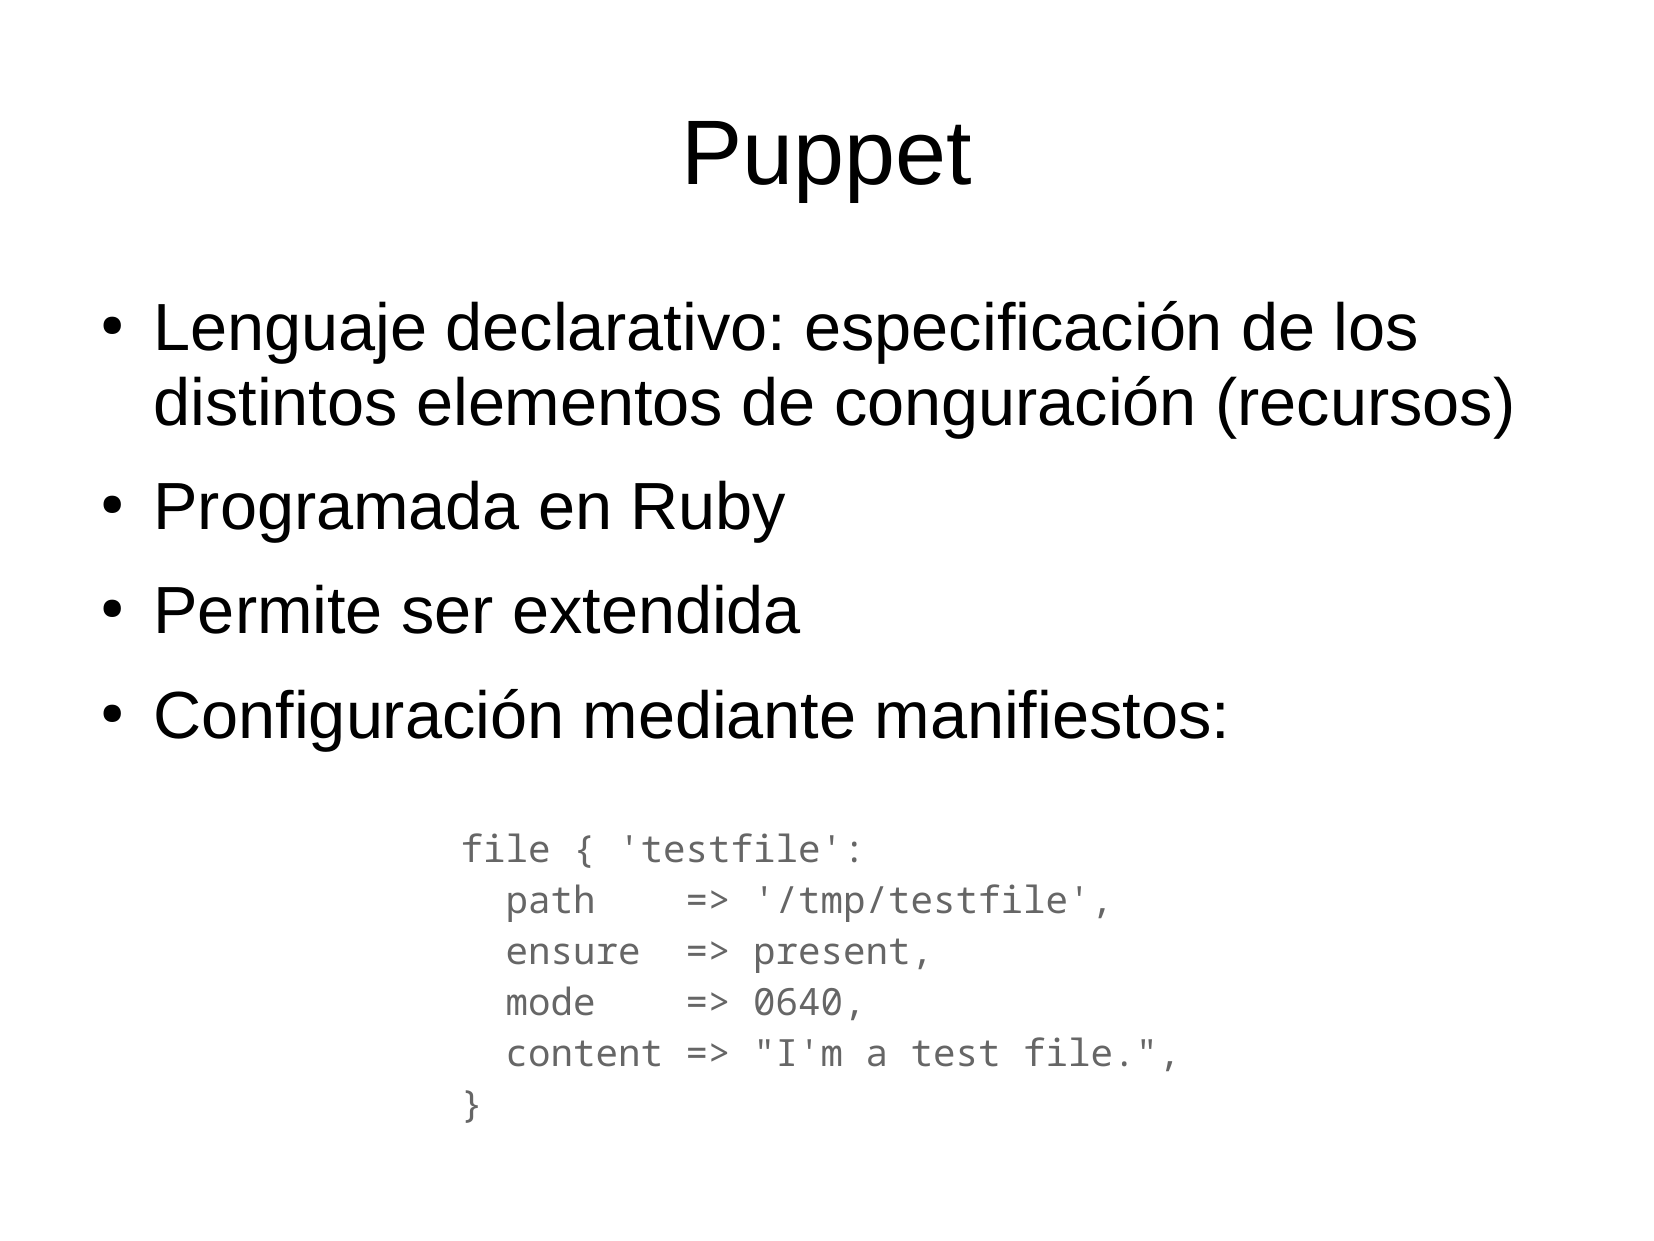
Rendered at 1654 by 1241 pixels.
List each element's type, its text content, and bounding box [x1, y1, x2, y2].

text_box file { 'testfile': path => '/tmp/testfile', ensure => present, mode => 0640, content => "I'm a test file.", } [445, 814, 1208, 1091]
title Puppet [82, 49, 1571, 257]
list Lenguaje declarativo: especificación de los distintos elementos de conguración (recursos) Programada en Ruby Permite ser extendida Configuración mediante manifiestos: [82, 290, 1538, 1010]
